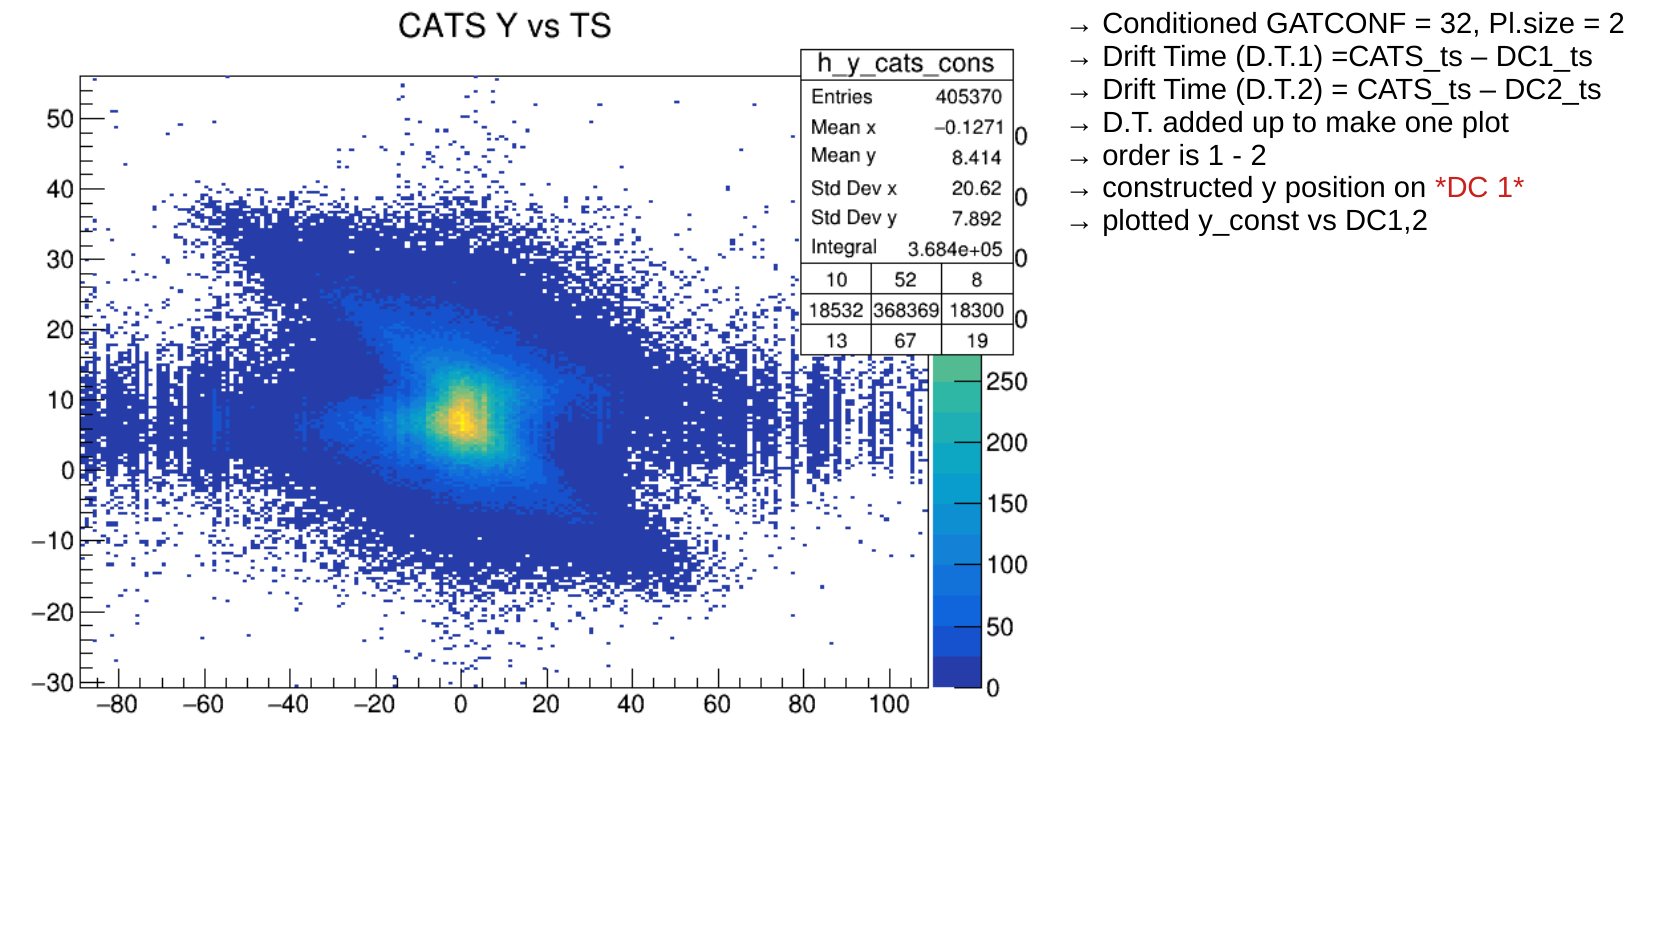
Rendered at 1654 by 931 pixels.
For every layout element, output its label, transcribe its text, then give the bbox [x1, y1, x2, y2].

picture [16, 4, 1030, 748]
text_box → Conditioned GATCONF = 32, Pl.size = 2 → Drift Time (D.T.1) =CATS_ts – DC1_ts → Drift Time (D.T.2) = CATS_ts – DC2_ts → D.T. added up to make one plot → order is 1 - 2 → constructed y position on *DC 1* → plotted y_const vs DC1,2 [1050, 0, 1651, 245]
